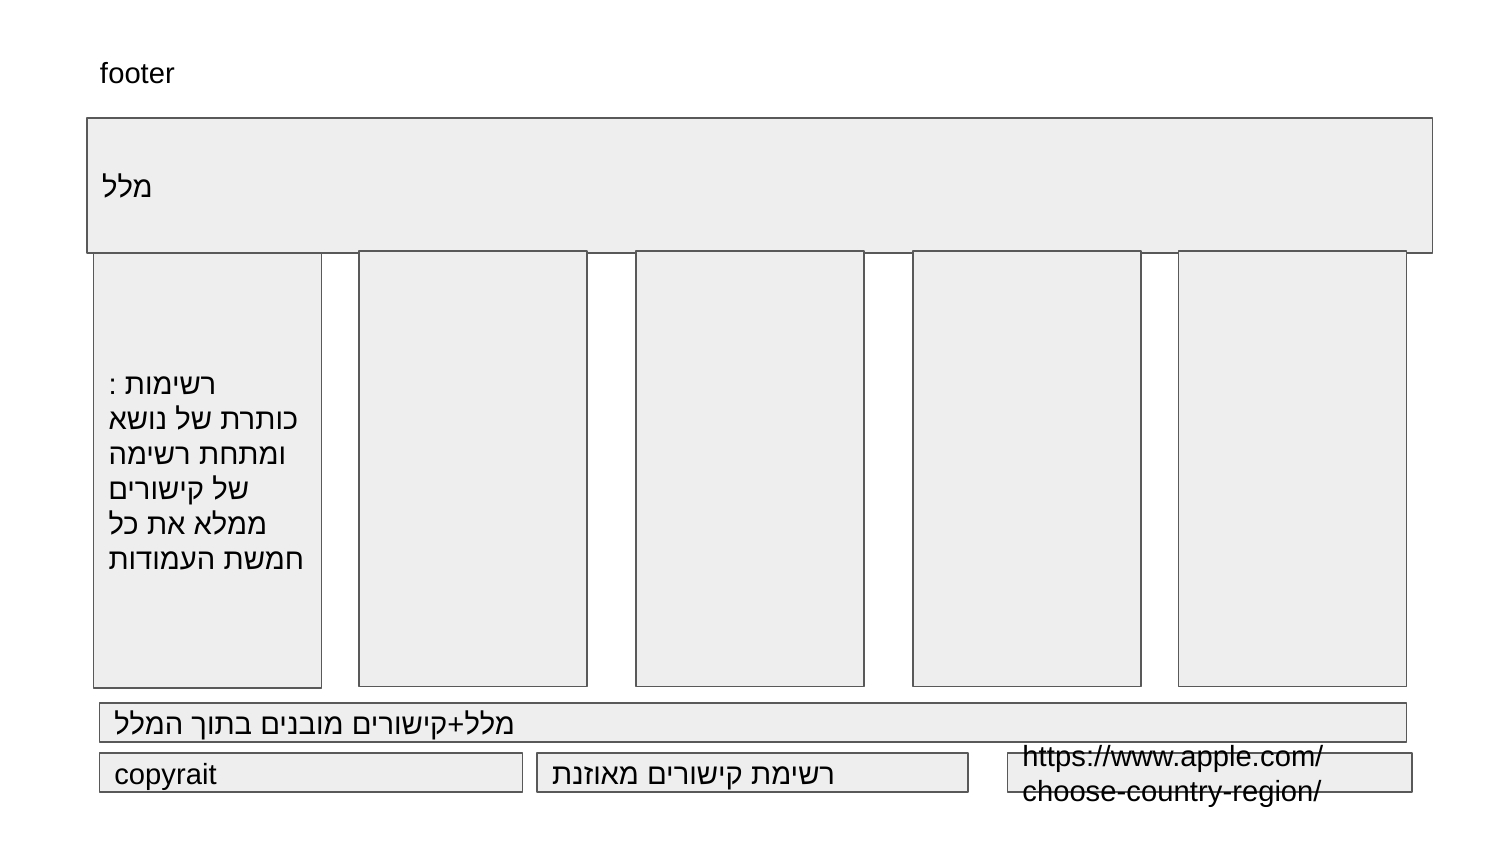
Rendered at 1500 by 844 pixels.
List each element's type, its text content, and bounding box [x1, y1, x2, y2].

text_box https://www.apple.com/choose-country-region/ [1007, 752, 1413, 793]
text_box [635, 251, 864, 687]
text_box רשימת קישורים מאוזנת [536, 752, 969, 793]
text_box footer [84, 39, 1279, 105]
text_box [359, 251, 588, 687]
text_box מלל+קישורים מובנים בתוך המלל [99, 702, 1407, 743]
text_box [912, 251, 1141, 687]
text_box [1178, 251, 1407, 687]
text_box מלל [87, 118, 1433, 253]
text_box רשימות : כותרת של נושא ומתחת רשימה של קישורים ממלא את כל חמשת העמודות [93, 252, 322, 689]
text_box copyrait [99, 752, 523, 793]
